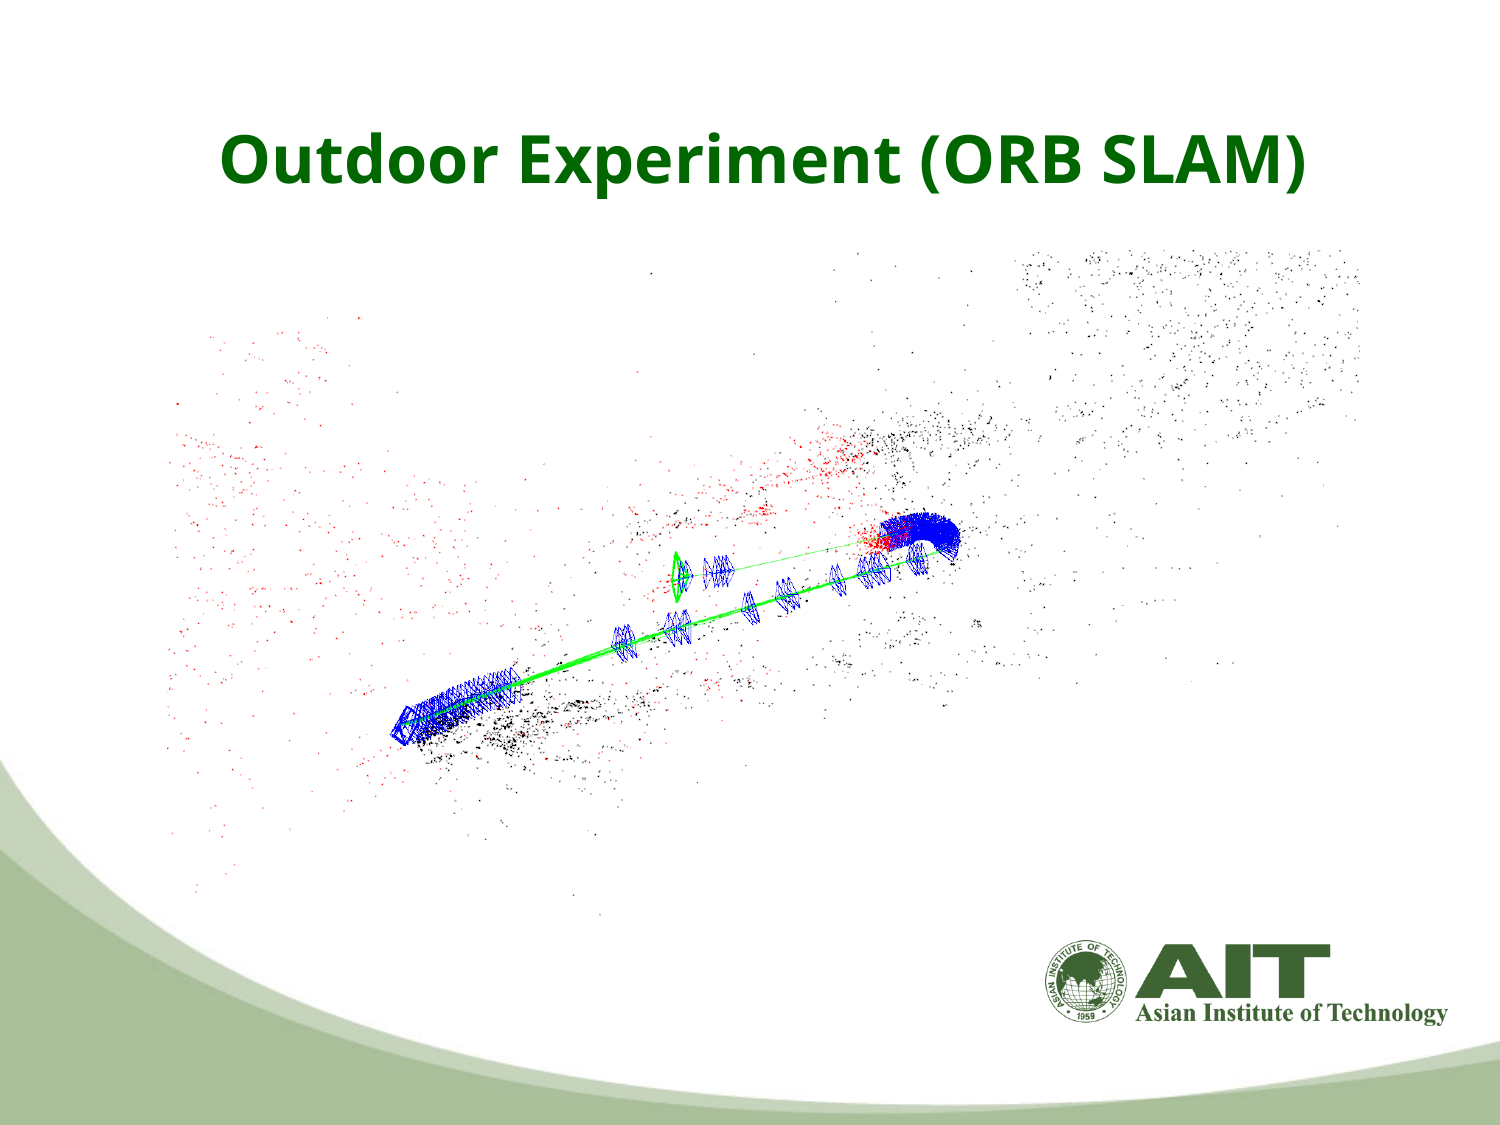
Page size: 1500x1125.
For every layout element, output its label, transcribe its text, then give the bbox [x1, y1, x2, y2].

picture [0, 0, 1500, 1125]
title Outdoor Experiment (ORB SLAM) [88, 63, 1439, 251]
